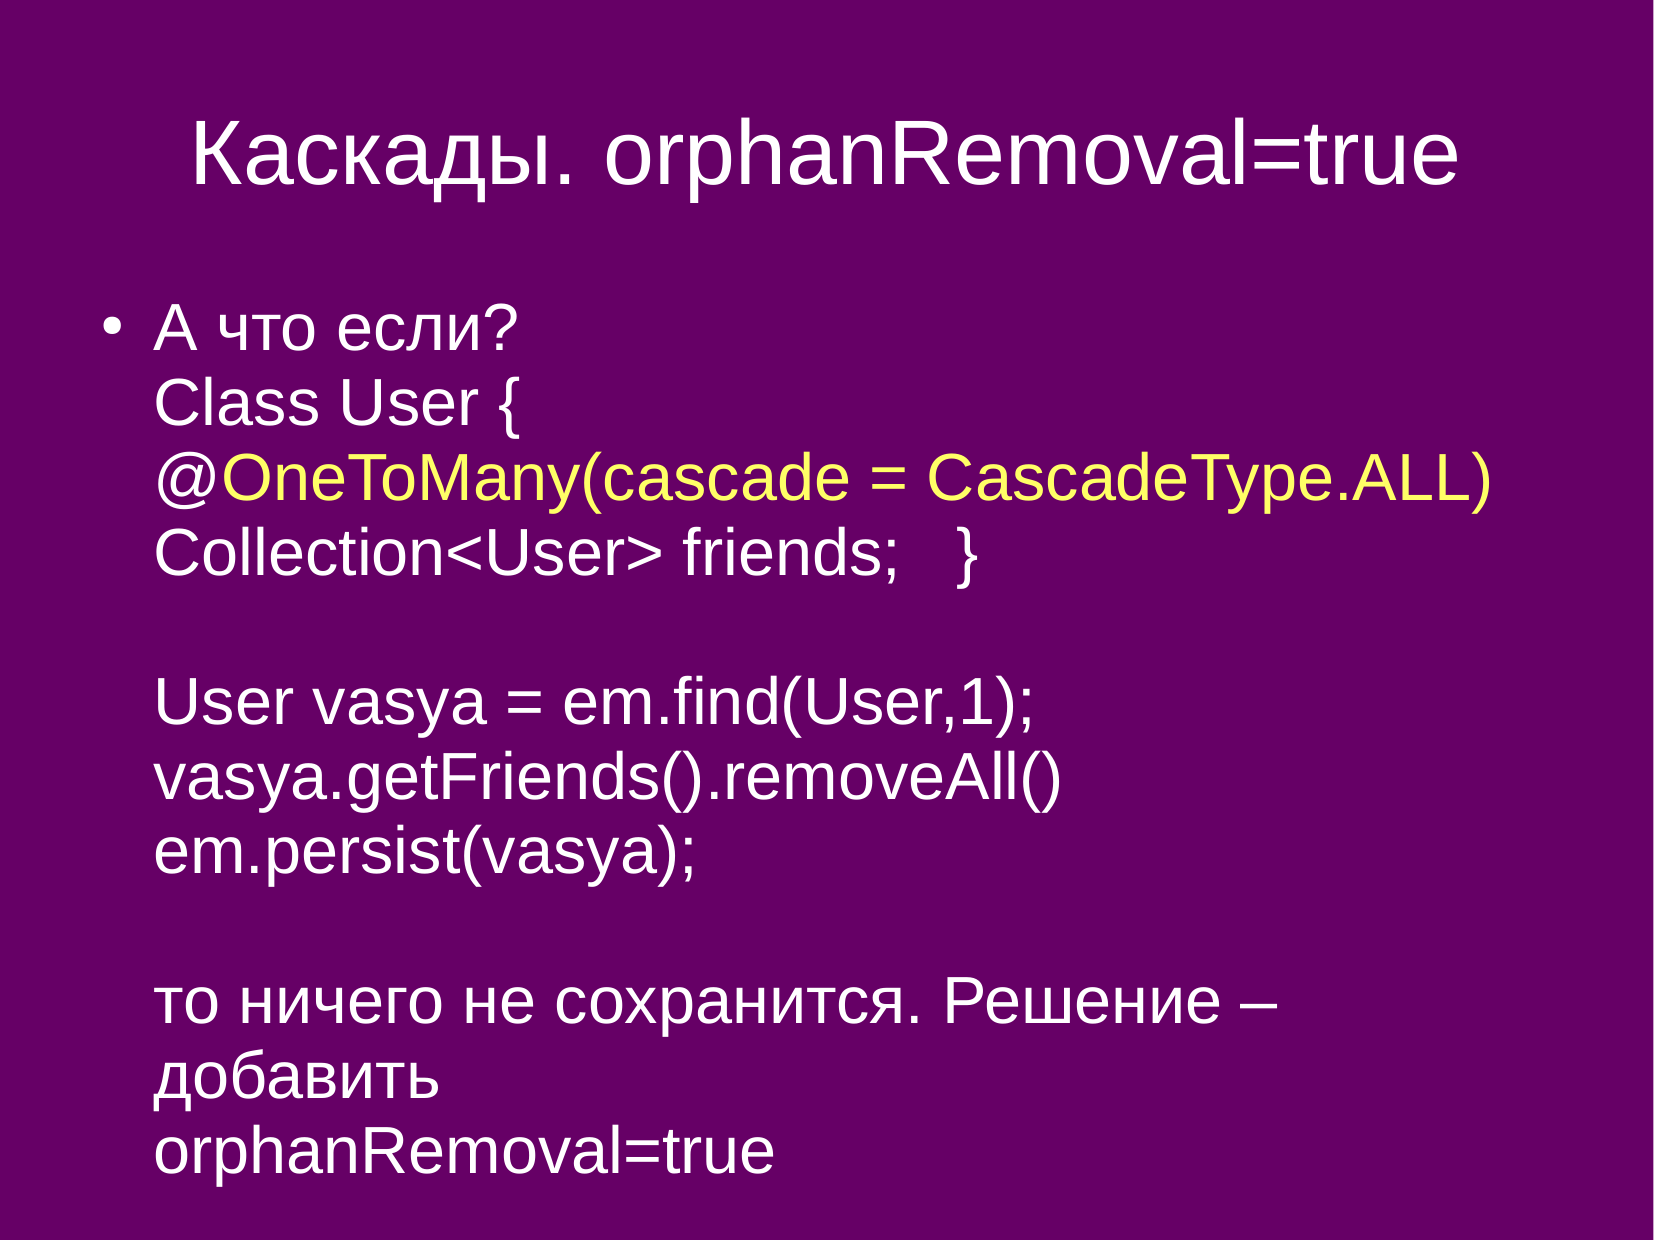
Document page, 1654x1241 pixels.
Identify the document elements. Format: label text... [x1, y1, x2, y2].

list А что если? Class User { @OneToMany(cascade = CascadeType.ALL) Collection<User> friends; } User vasya = em.find(User,1); vasya.getFriends().removeAll() em.persist(vasya); то ничего не сохранится. Решение – добавить orphanRemoval=true [82, 290, 1571, 1241]
title Каскады. orphanRemoval=true [82, 49, 1571, 257]
